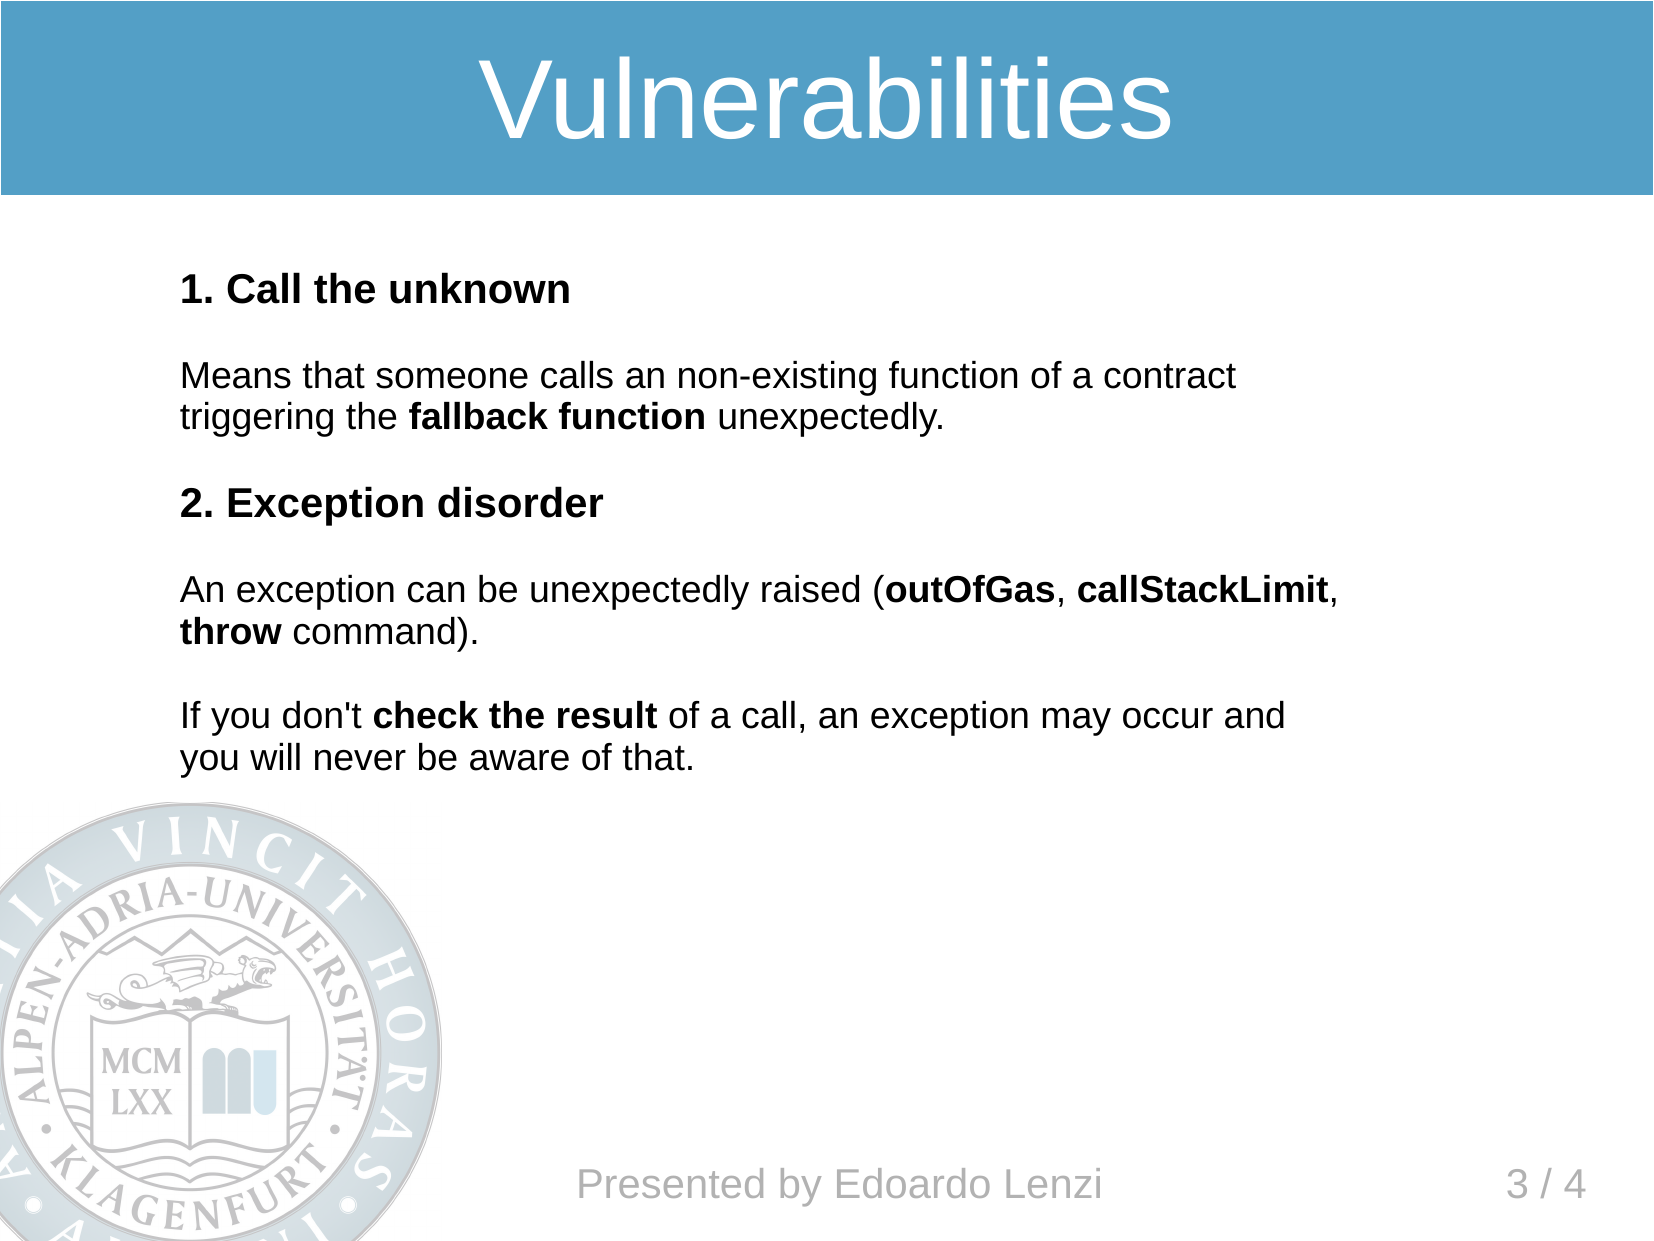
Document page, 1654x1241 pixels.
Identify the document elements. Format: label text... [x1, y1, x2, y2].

text_box [1571, 0, 1654, 196]
text_box [0, 801, 452, 1241]
list Presented by Edoardo Lenzi 3 / 4 [505, 1160, 1654, 1241]
title Vulnerabilities [82, 0, 1571, 204]
text_box [0, 0, 82, 196]
text_box 1. Call the unknown Means that someone calls an non-existing function of a contract triggering the fallback function unexpectedly. 2. Exception disorder An exception can be unexpectedly raised (outOfGas, callStackLimit, throw command). If you don't check the result of a call, an exception may occur and you will never be aware of that. [165, 258, 1366, 1029]
